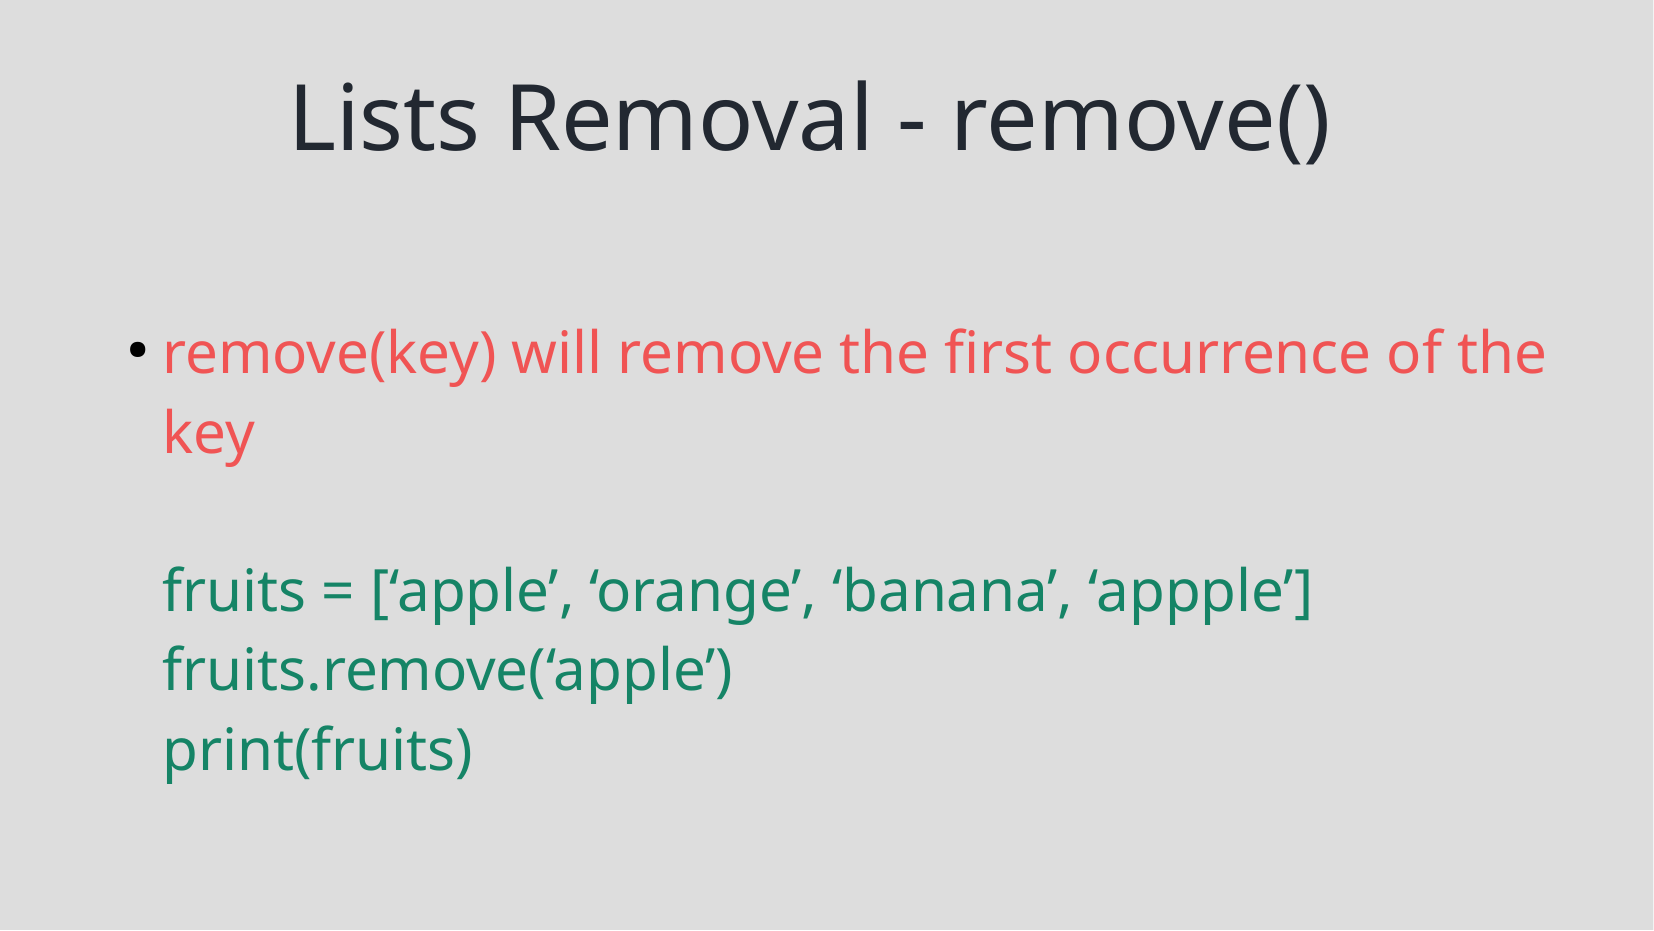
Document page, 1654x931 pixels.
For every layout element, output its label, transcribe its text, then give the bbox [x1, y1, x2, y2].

title Lists Removal - remove() [82, 37, 1538, 193]
text_box remove(key) will remove the first occurrence of the key fruits = [‘apple’, ‘orange’, ‘banana’, ‘appple’] fruits.remove(‘apple’) print(fruits) [112, 225, 1613, 816]
